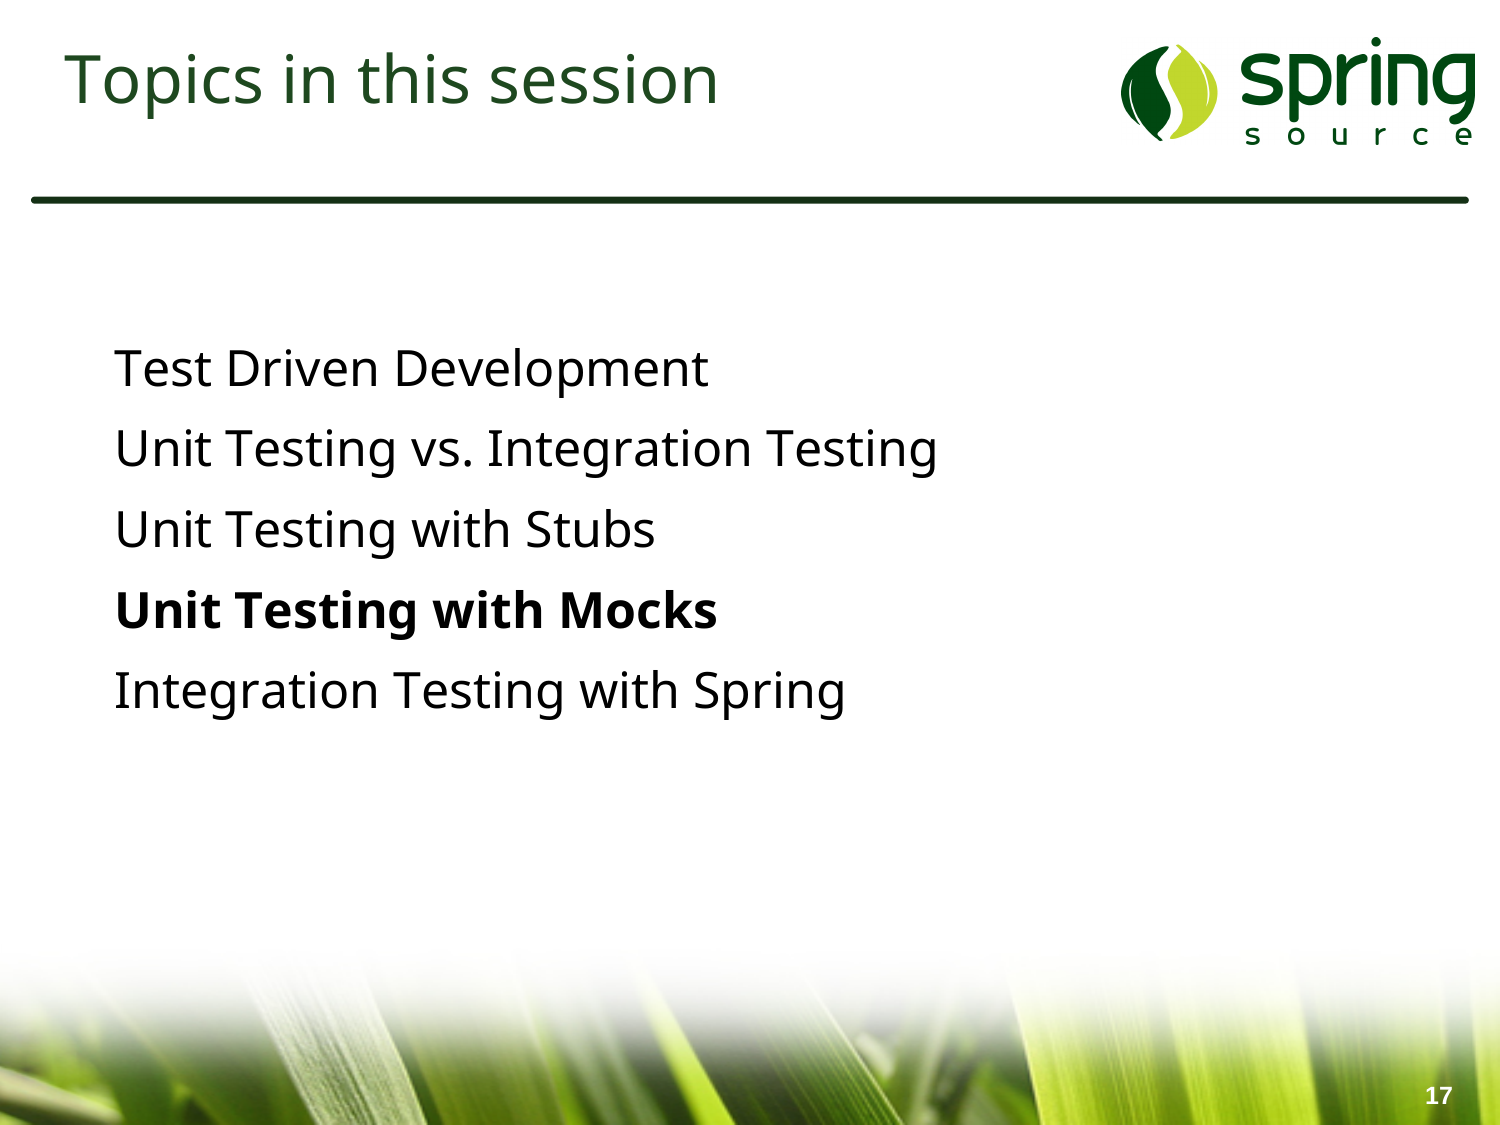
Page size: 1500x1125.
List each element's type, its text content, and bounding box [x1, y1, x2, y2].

picture [1326, 37, 1475, 145]
picture [0, 944, 1500, 1125]
text_box Topics in this session [50, 24, 1326, 213]
list Test Driven Development Unit Testing vs. Integration Testing Unit Testing with Stubs Unit Testing with Mocks Integration Testing with Spring [99, 324, 1376, 1001]
